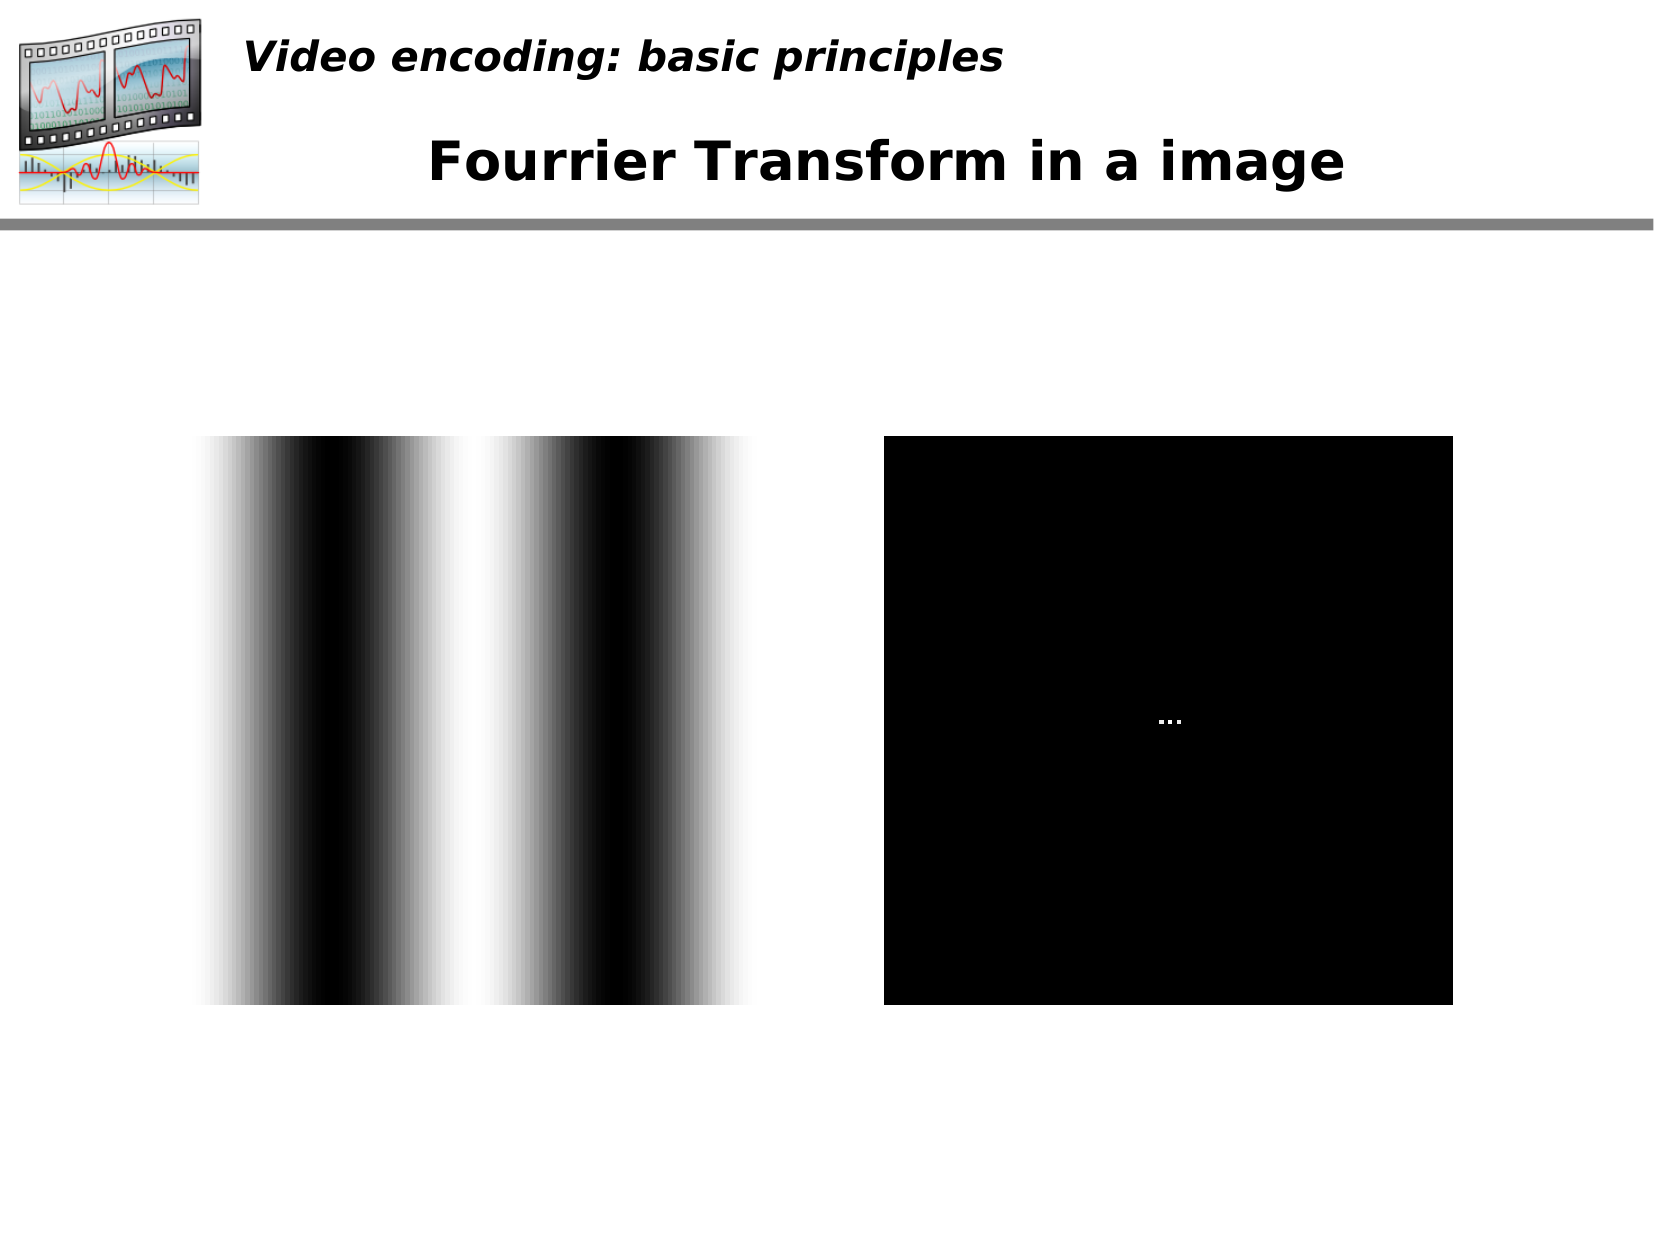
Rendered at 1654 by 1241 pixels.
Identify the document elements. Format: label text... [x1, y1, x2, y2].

picture [884, 436, 1453, 1005]
picture [0, 2, 225, 218]
text_box [0, 218, 1654, 231]
picture [188, 436, 757, 1005]
text_box Fourrier Transform in a image [413, 122, 1363, 201]
text_box Video encoding: basic principles [228, 25, 1020, 89]
